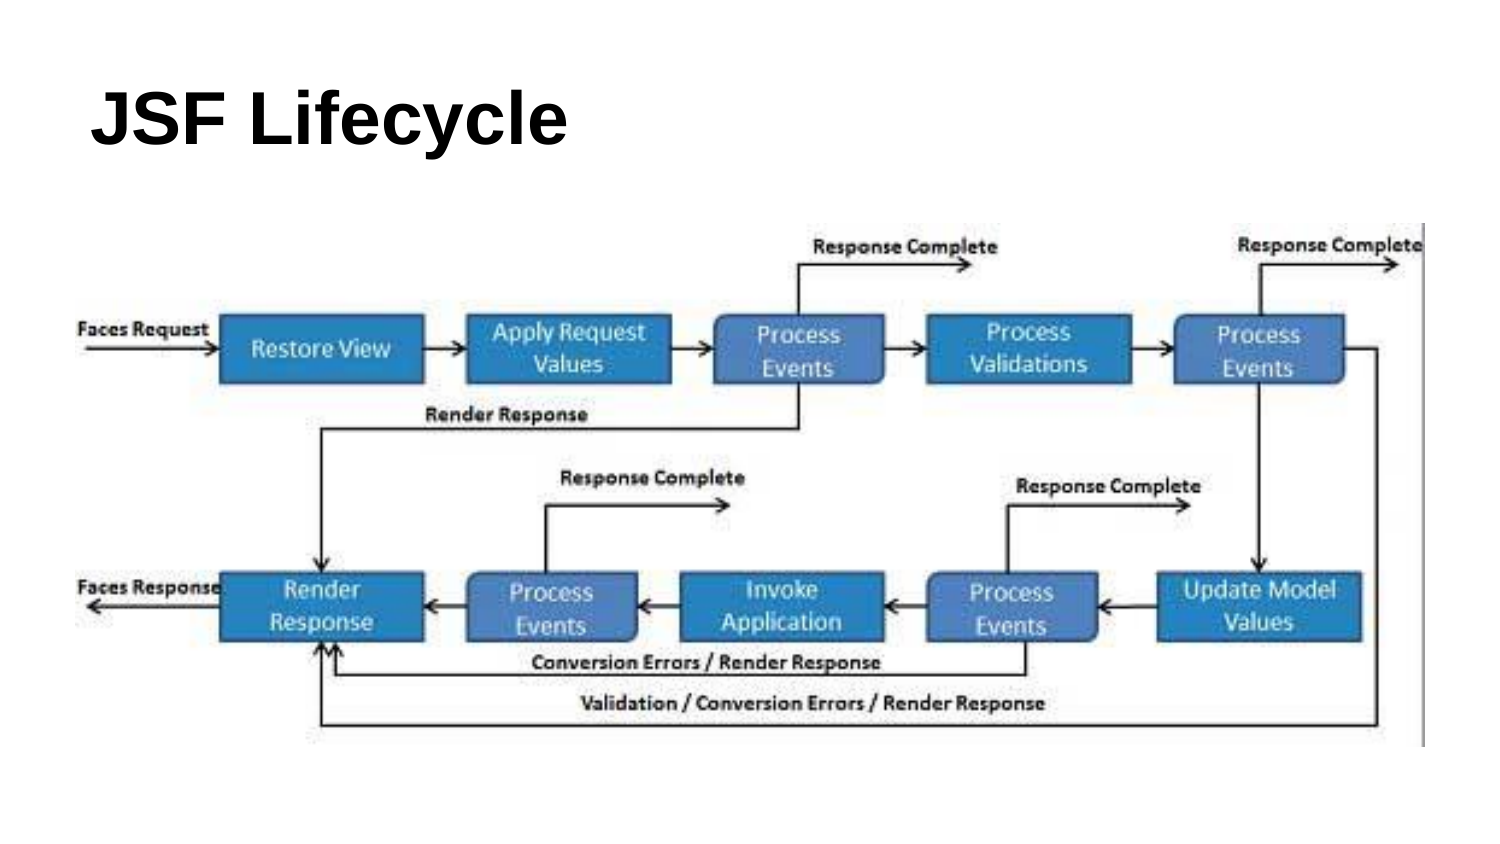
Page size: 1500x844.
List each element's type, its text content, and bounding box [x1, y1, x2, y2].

picture [75, 223, 1425, 747]
title JSF Lifecycle [75, 33, 1425, 175]
